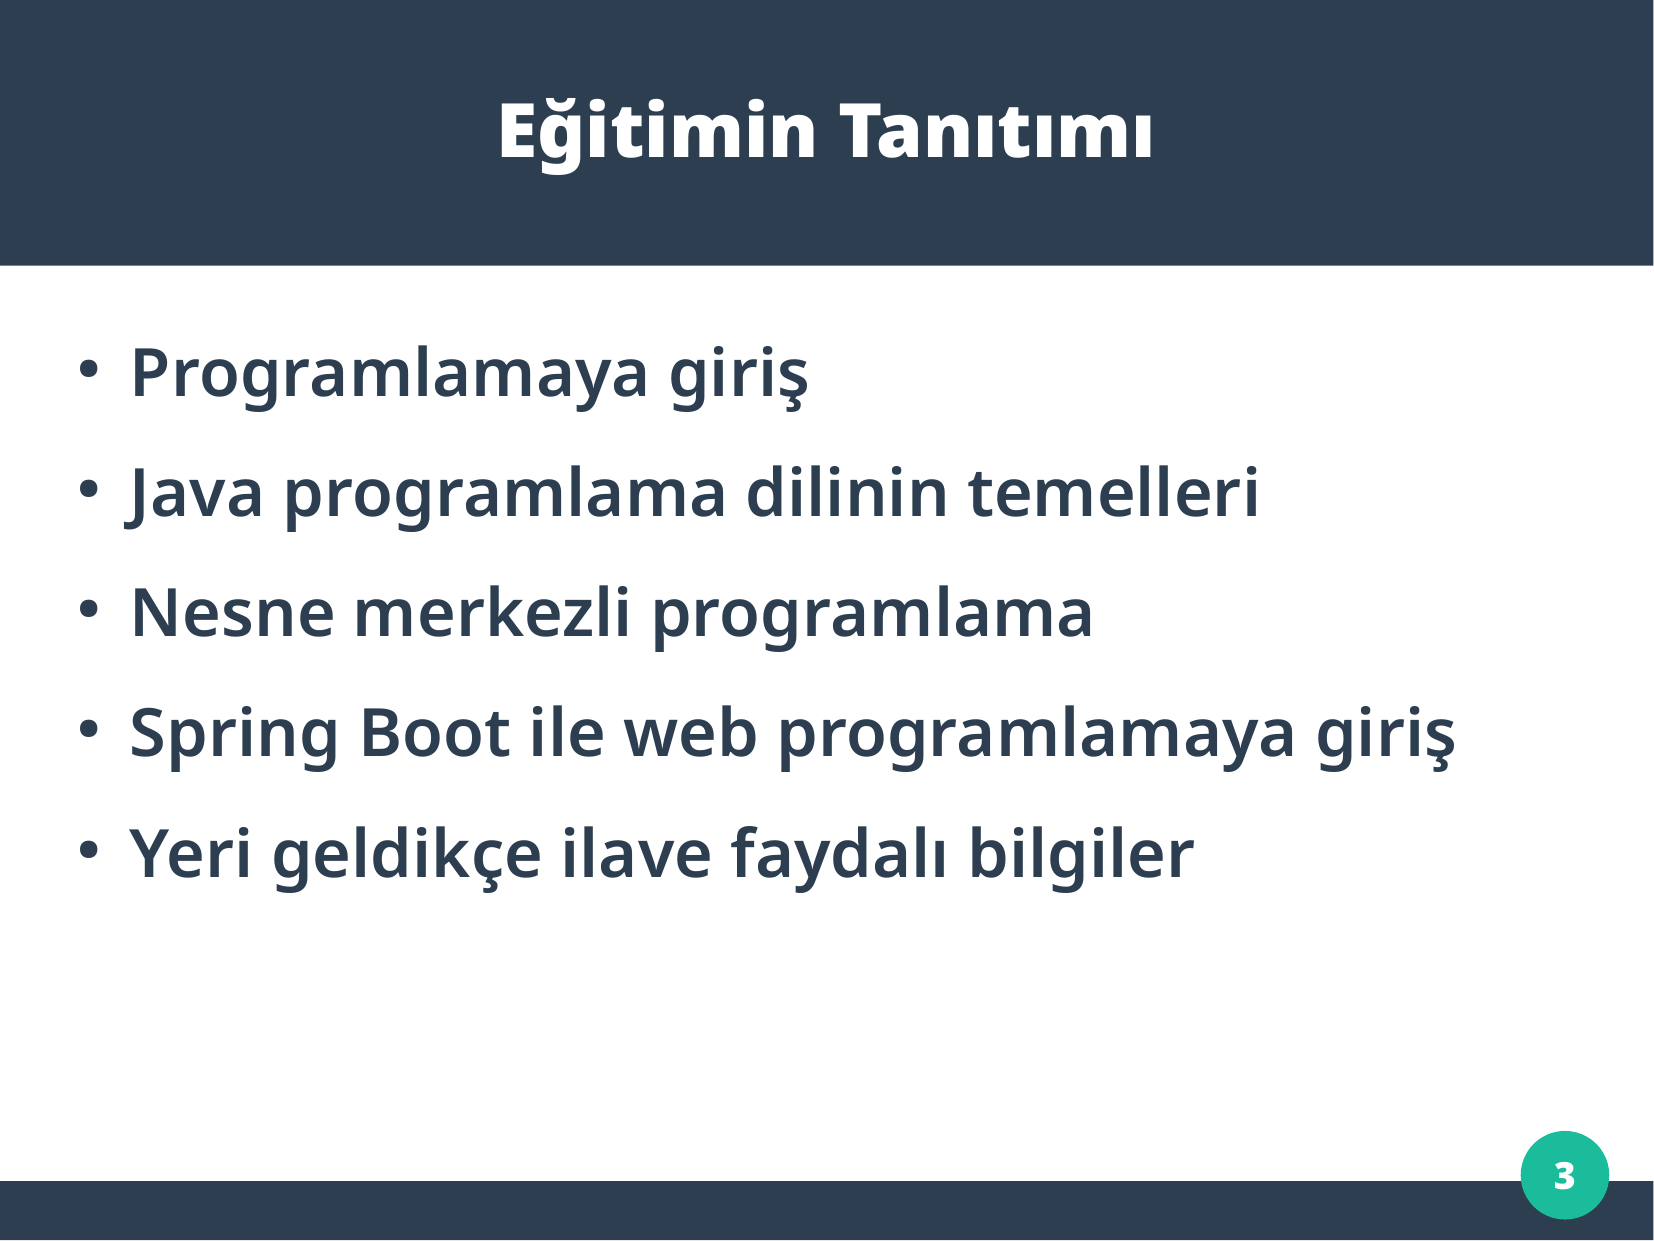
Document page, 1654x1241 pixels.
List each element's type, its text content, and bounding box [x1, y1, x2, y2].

list Programlamaya giriş Java programlama dilinin temelleri Nesne merkezli programlama Spring Boot ile web programlamaya giriş Yeri geldikçe ilave faydalı bilgiler [59, 324, 1595, 1152]
title Eğitimin Tanıtımı [59, 49, 1595, 207]
